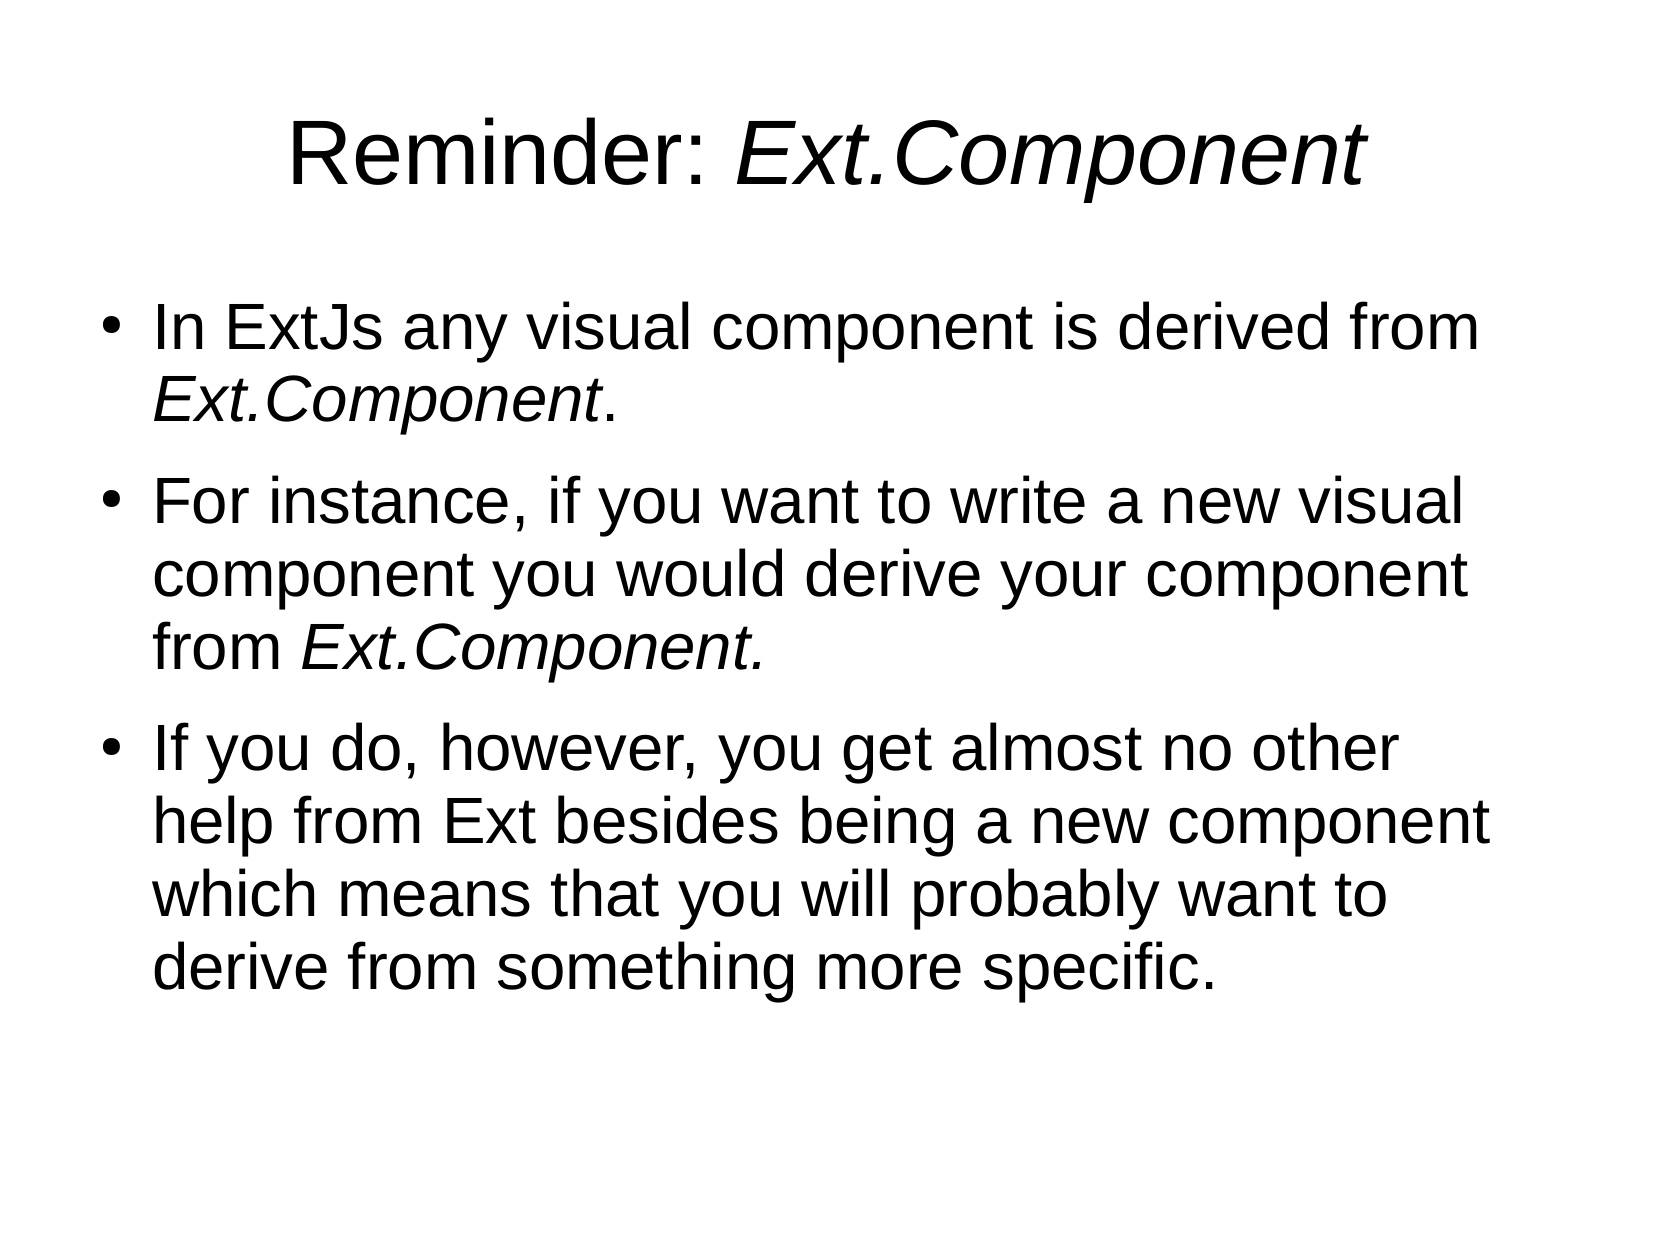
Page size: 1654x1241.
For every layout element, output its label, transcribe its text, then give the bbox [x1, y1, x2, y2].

title Reminder: Ext.Component [82, 49, 1571, 257]
list In ExtJs any visual component is derived from Ext.Component. For instance, if you want to write a new visual component you would derive your component from Ext.Component. If you do, however, you get almost no other help from Ext besides being a new component which means that you will probably want to derive from something more specific. [82, 290, 1538, 1010]
